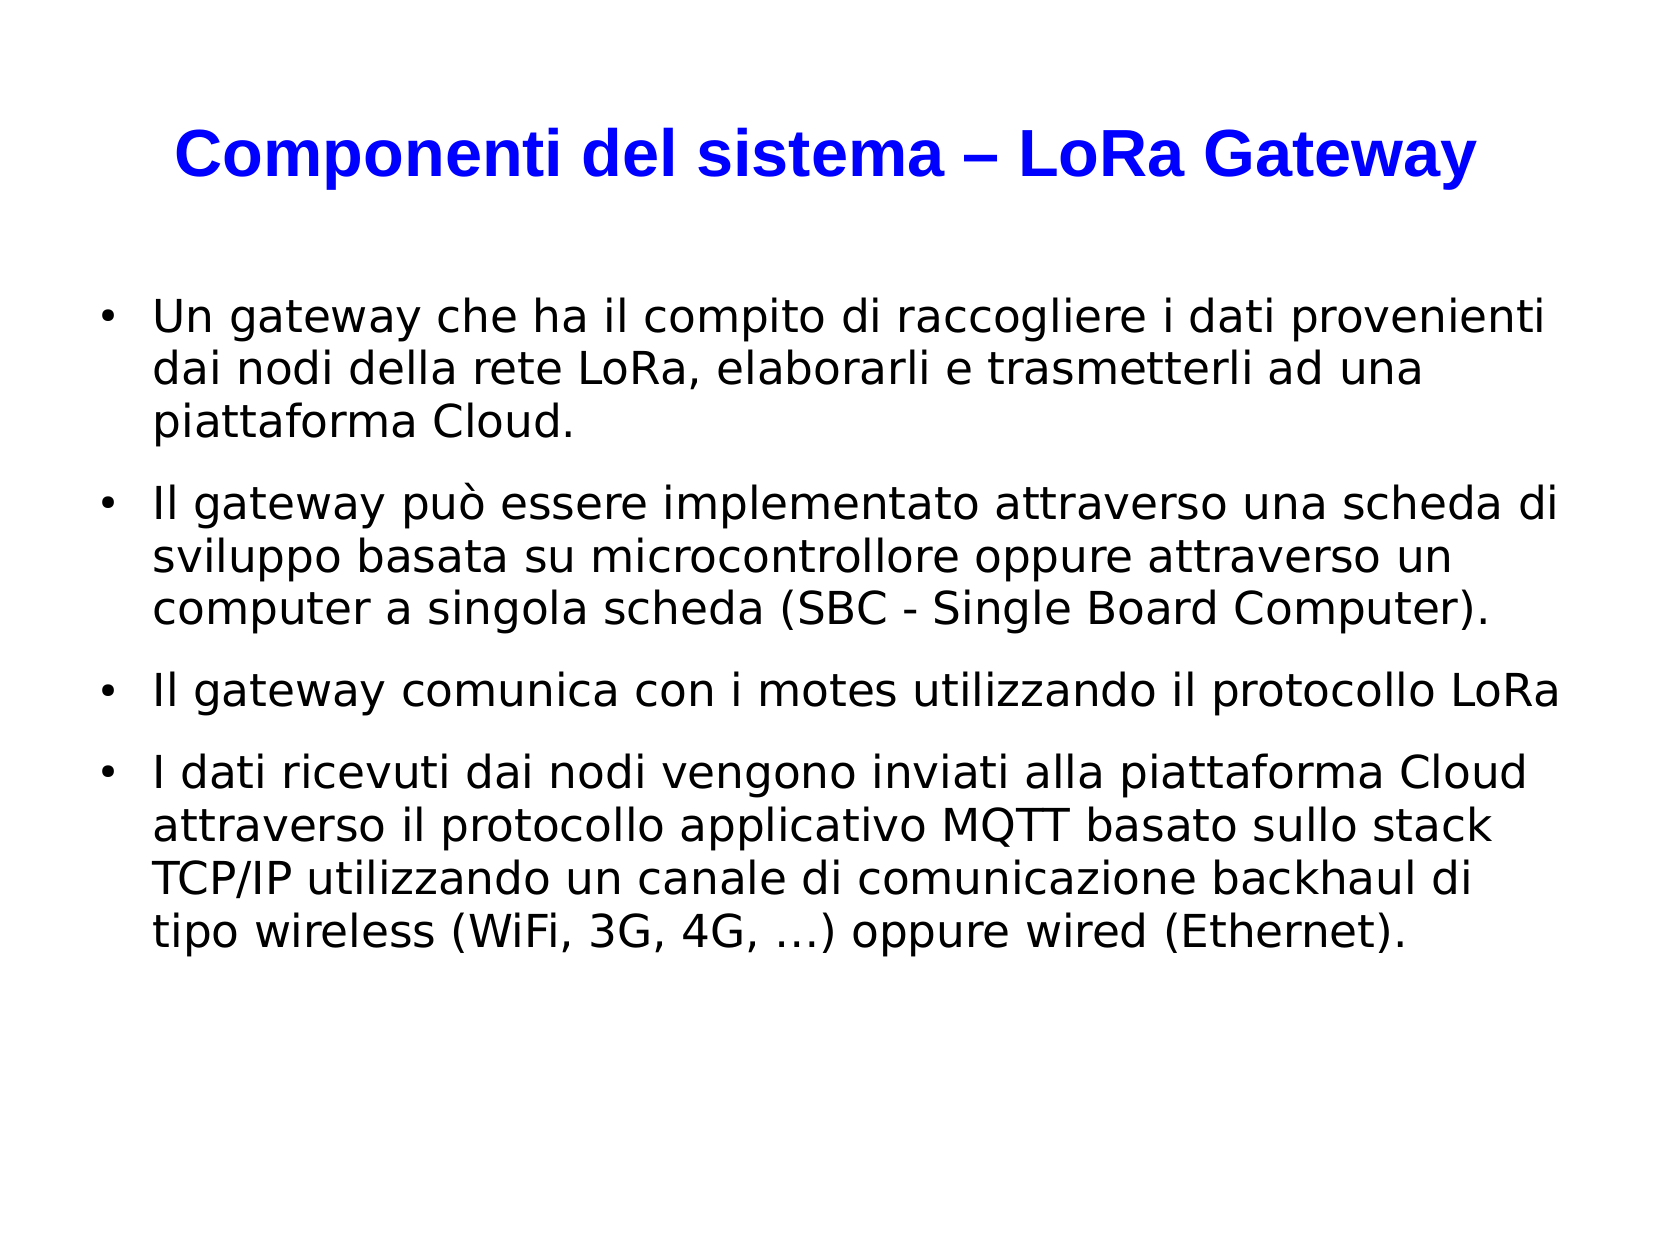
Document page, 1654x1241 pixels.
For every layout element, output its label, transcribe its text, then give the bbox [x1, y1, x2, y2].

title Componenti del sistema – LoRa Gateway [82, 49, 1571, 257]
list Un gateway che ha il compito di raccogliere i dati provenienti dai nodi della rete LoRa, elaborarli e trasmetterli ad una piattaforma Cloud. Il gateway può essere implementato attraverso una scheda di sviluppo basata su microcontrollore oppure attraverso un computer a singola scheda (SBC - Single Board Computer). Il gateway comunica con i motes utilizzando il protocollo LoRa I dati ricevuti dai nodi vengono inviati alla piattaforma Cloud attraverso il protocollo applicativo MQTT basato sullo stack TCP/IP utilizzando un canale di comunicazione backhaul di tipo wireless (WiFi, 3G, 4G, …) oppure wired (Ethernet). [82, 290, 1571, 1010]
